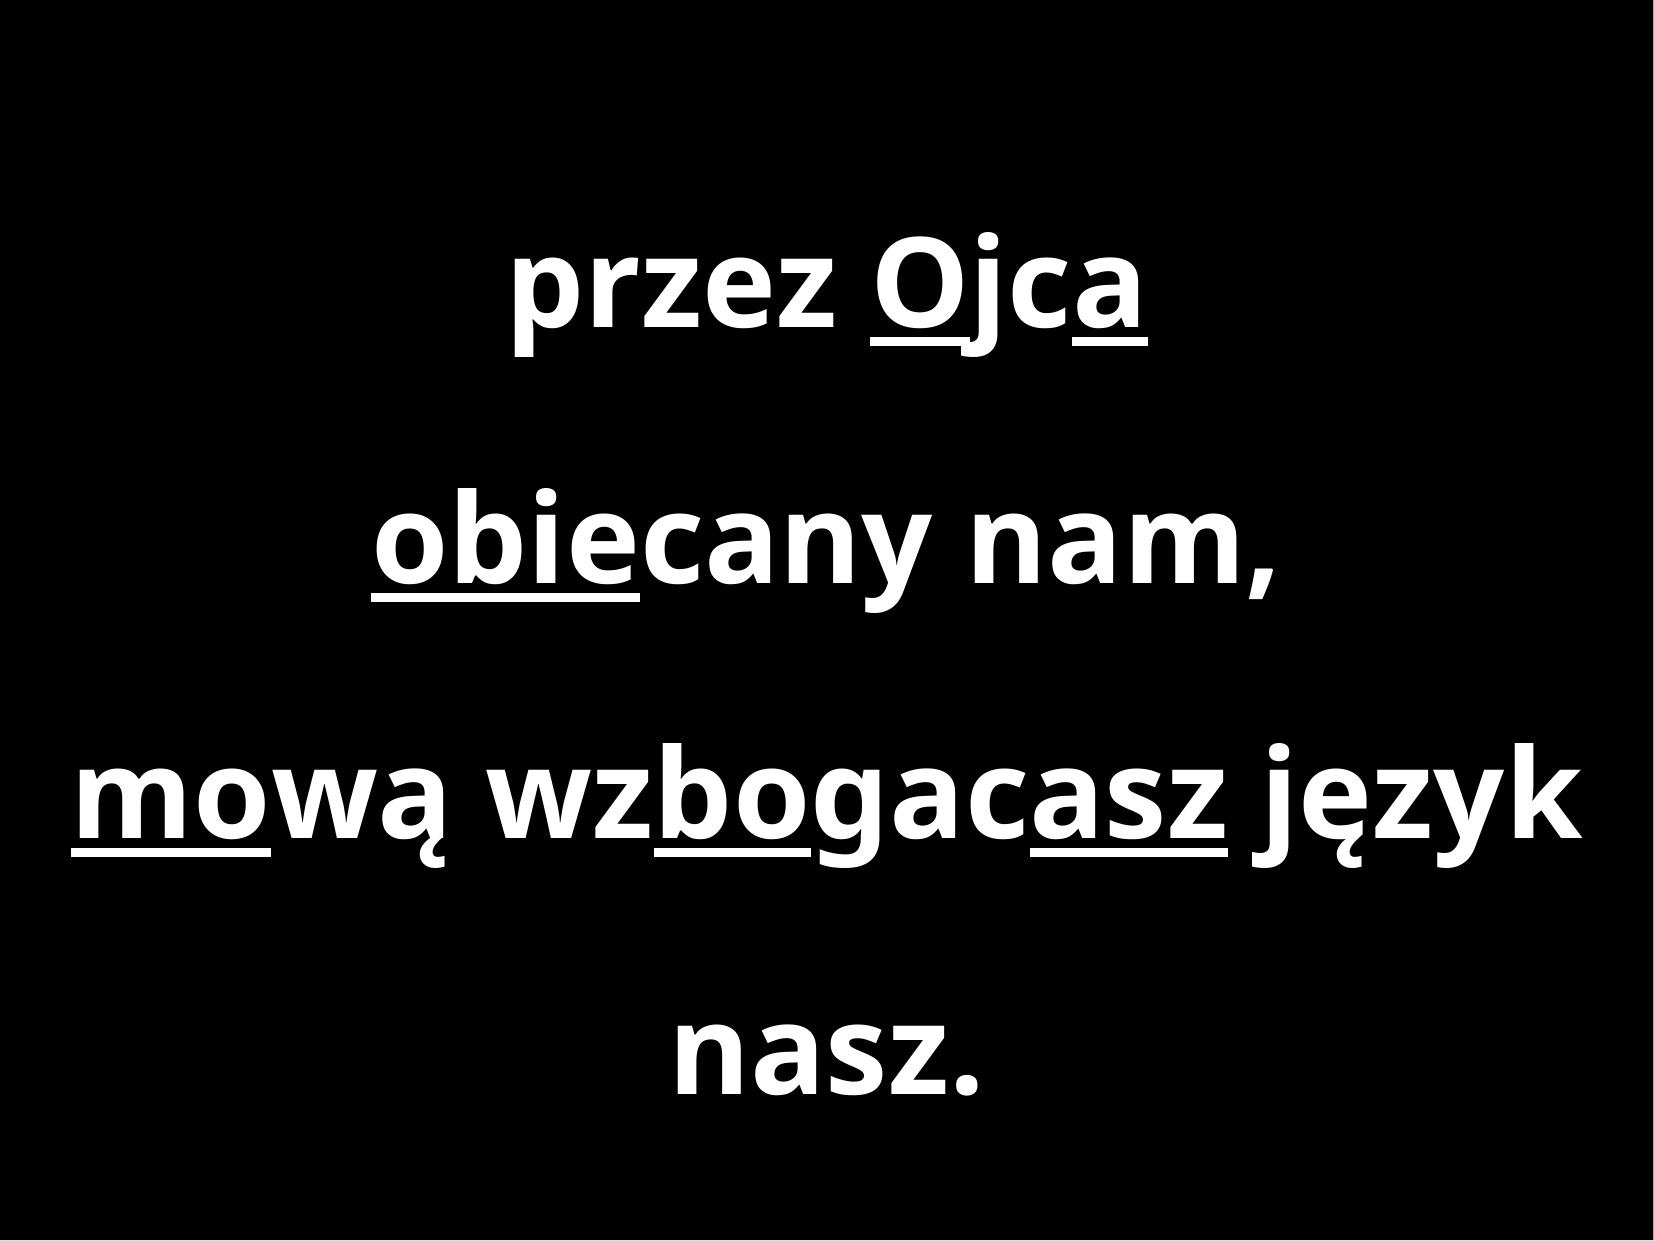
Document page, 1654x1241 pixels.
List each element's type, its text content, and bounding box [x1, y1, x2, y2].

title przez Ojca obiecany nam, mową wzbogacasz język nasz. [0, 0, 1654, 1241]
